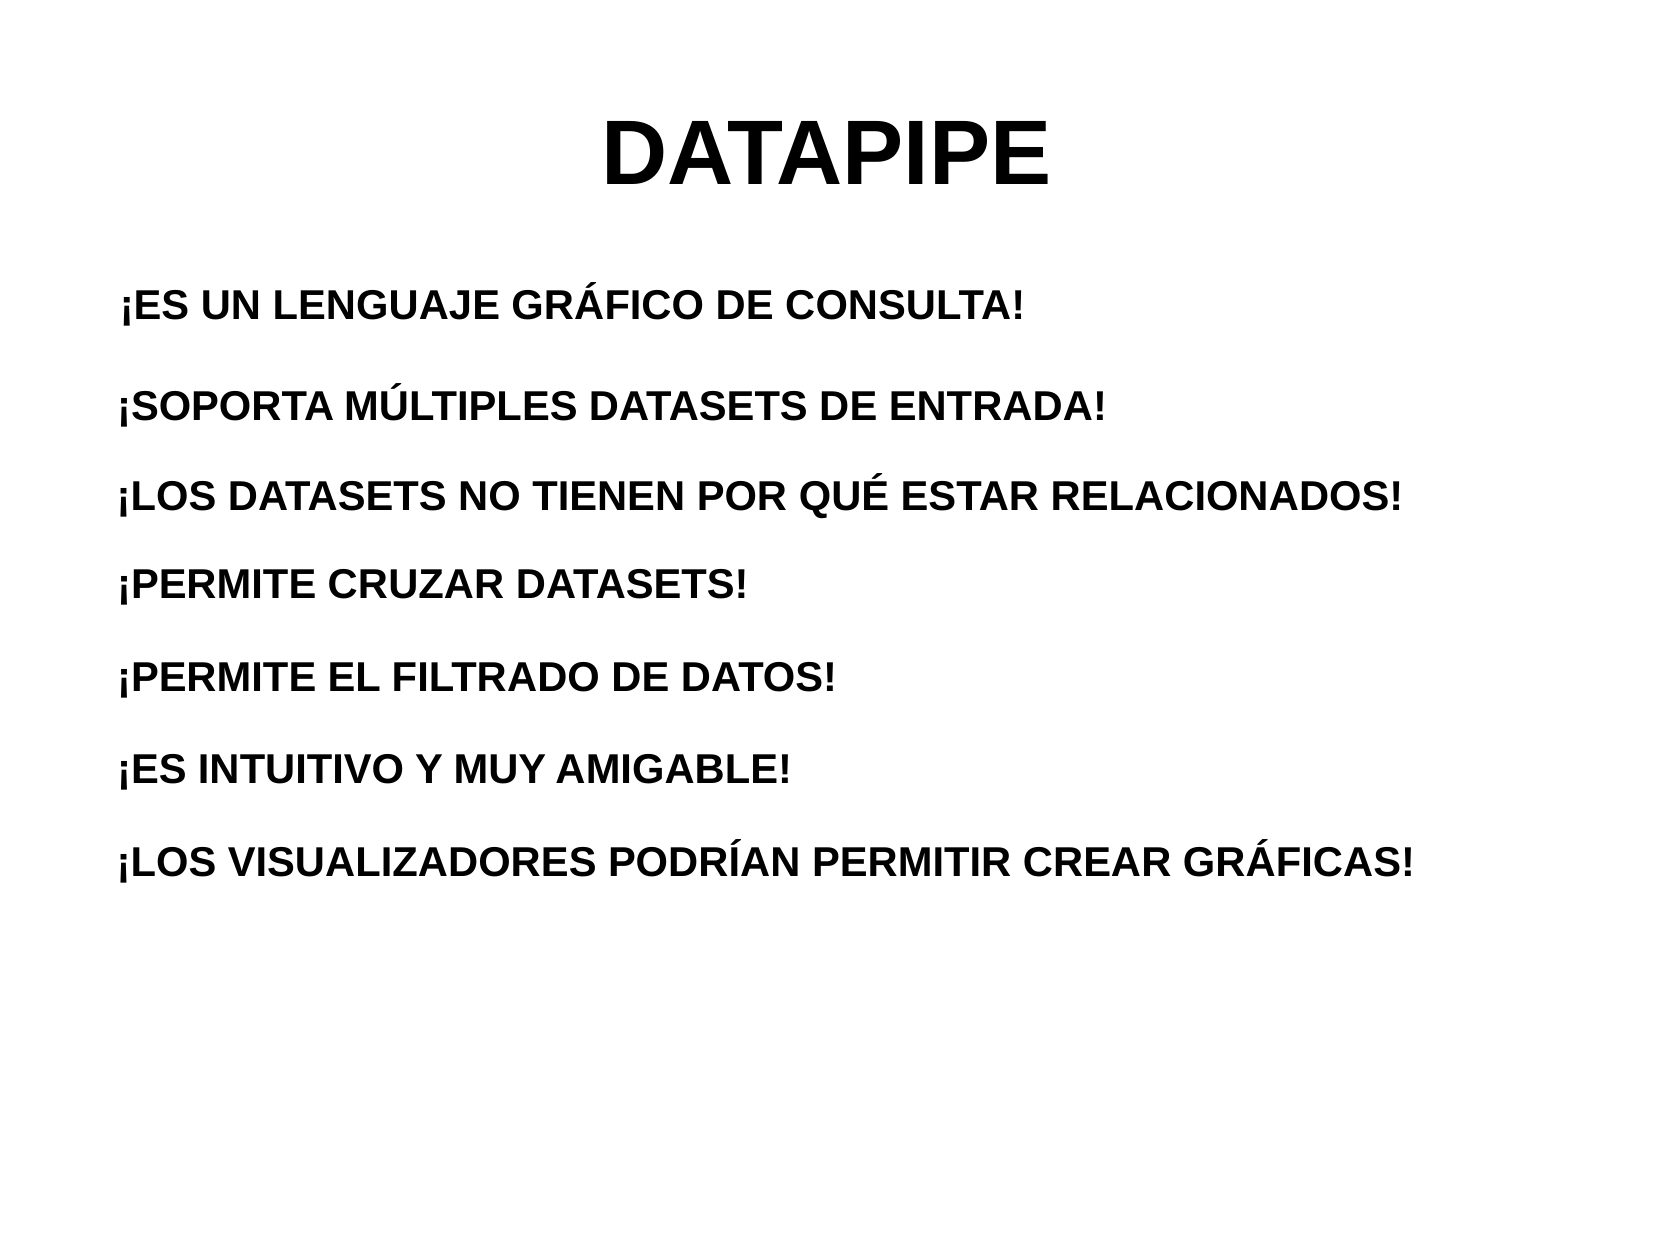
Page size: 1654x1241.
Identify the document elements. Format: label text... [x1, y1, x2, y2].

text_box ¡PERMITE CRUZAR DATASETS! [102, 553, 1453, 616]
text_box ¡ES UN LENGUAJE GRÁFICO DE CONSULTA! [105, 274, 1546, 336]
text_box ¡SOPORTA MÚLTIPLES DATASETS DE ENTRADA! [102, 375, 1348, 437]
title DATAPIPE [82, 49, 1571, 257]
text_box ¡PERMITE EL FILTRADO DE DATOS! [102, 645, 1333, 708]
text_box ¡LOS VISUALIZADORES PODRÍAN PERMITIR CREAR GRÁFICAS! [101, 831, 1501, 893]
text_box ¡LOS DATASETS NO TIENEN POR QUÉ ESTAR RELACIONADOS! [101, 465, 1540, 528]
text_box ¡ES INTUITIVO Y MUY AMIGABLE! [102, 738, 1333, 800]
